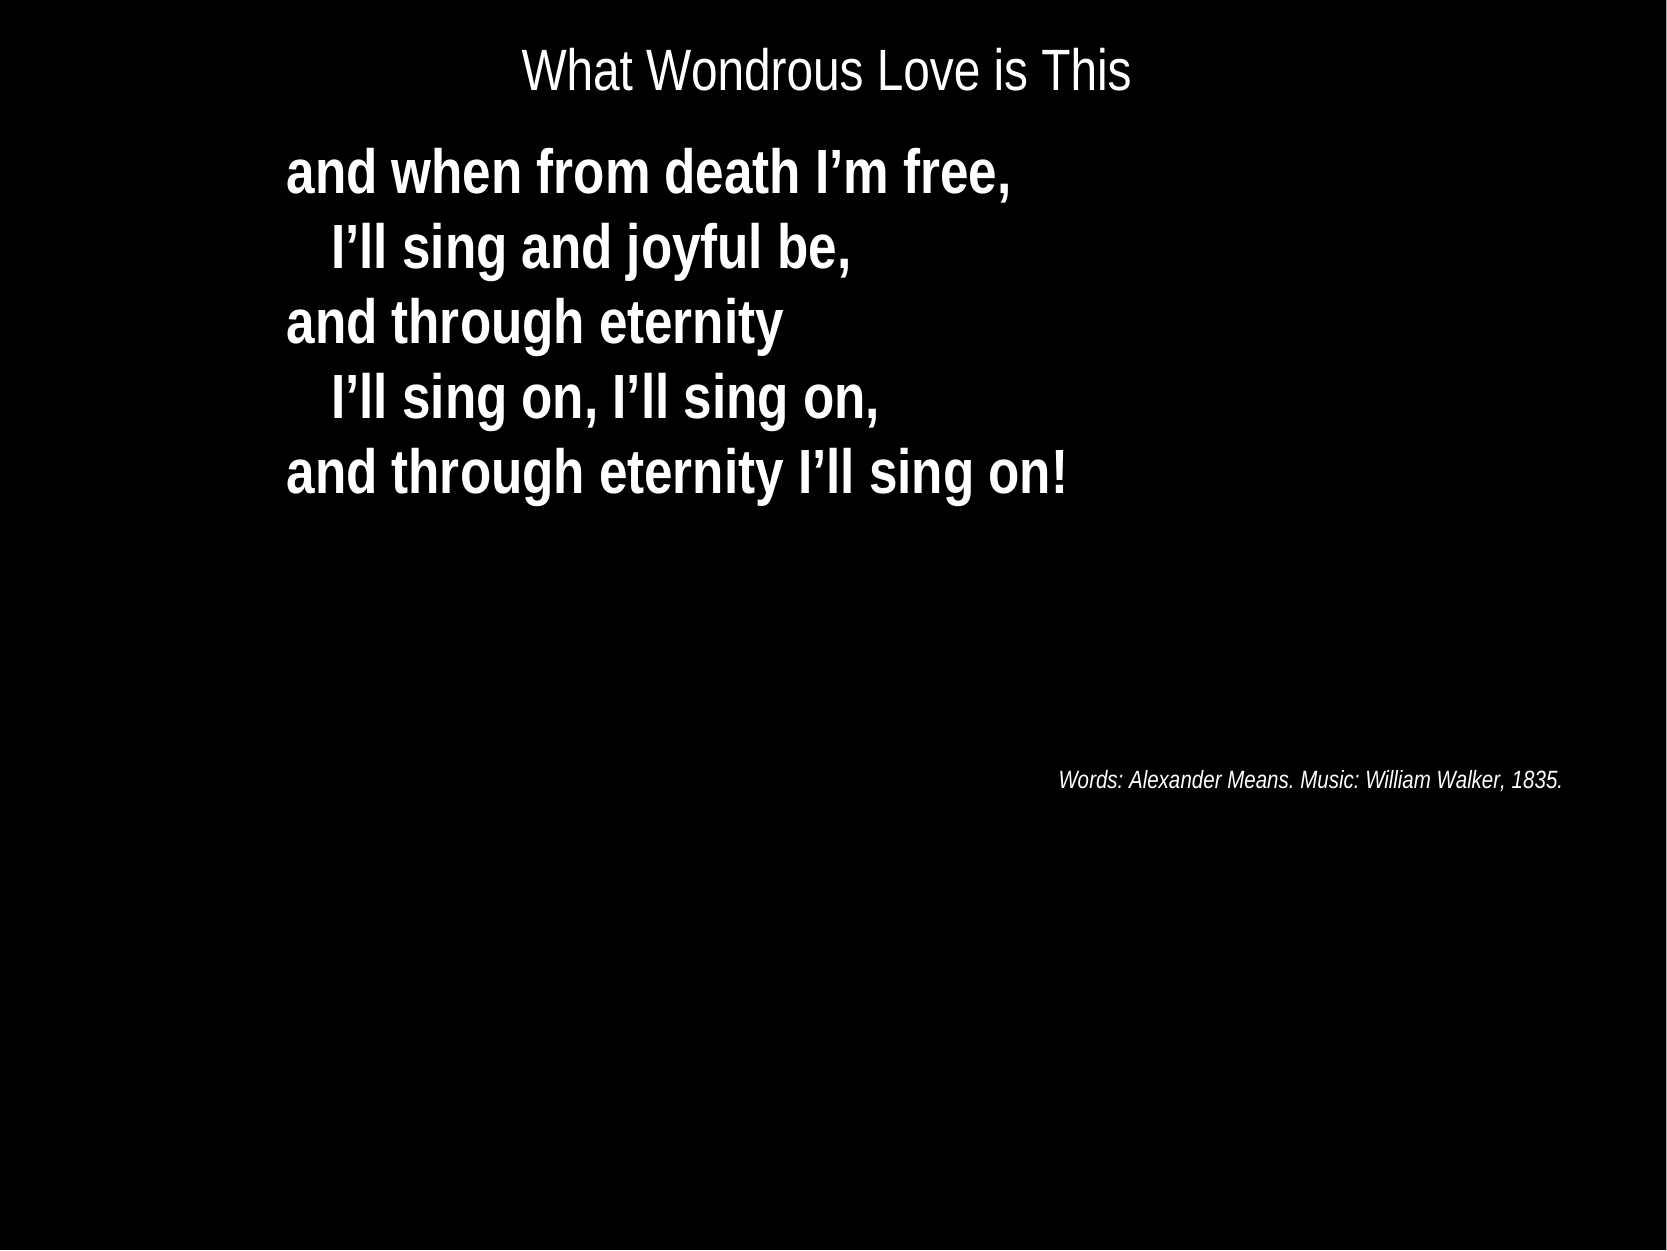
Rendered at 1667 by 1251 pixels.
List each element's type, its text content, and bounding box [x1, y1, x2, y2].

text_box and when from death I’m free, I’ll sing and joyful be, and through eternity I’ll sing on, I’ll sing on, and through eternity I’ll sing on! [286, 130, 1446, 569]
list Words: Alexander Means. Music: William Walker, 1835. [302, 741, 1571, 801]
title What Wondrous Love is This [97, 0, 1569, 109]
